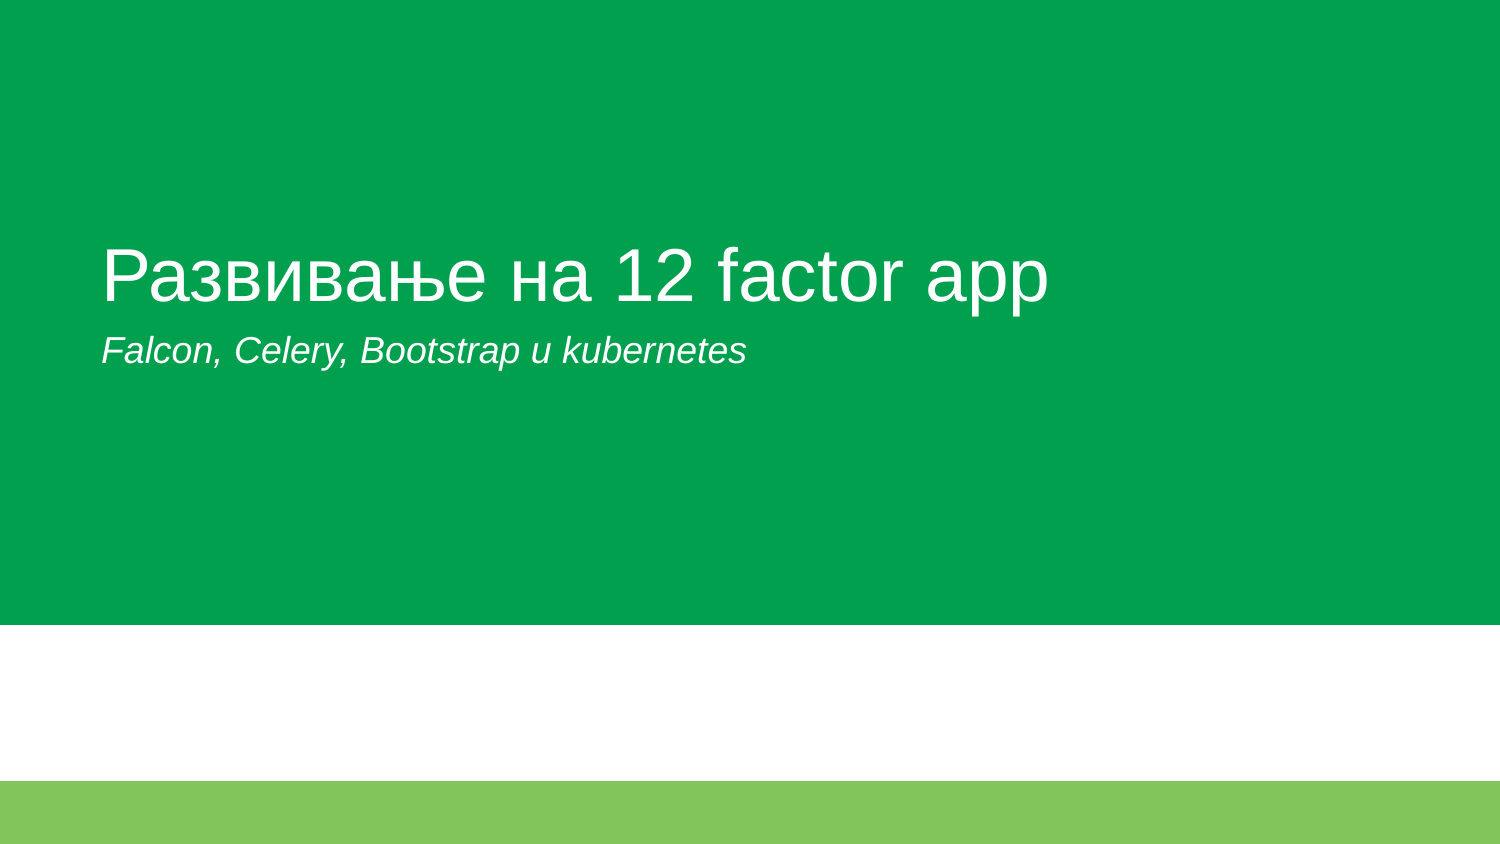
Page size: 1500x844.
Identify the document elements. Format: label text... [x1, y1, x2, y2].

subtitle Falcon, Celery, Bootstrap и kubernetes [87, 312, 1038, 463]
picture [0, 625, 1500, 781]
title Развивање на 12 factor app [87, 212, 1291, 320]
